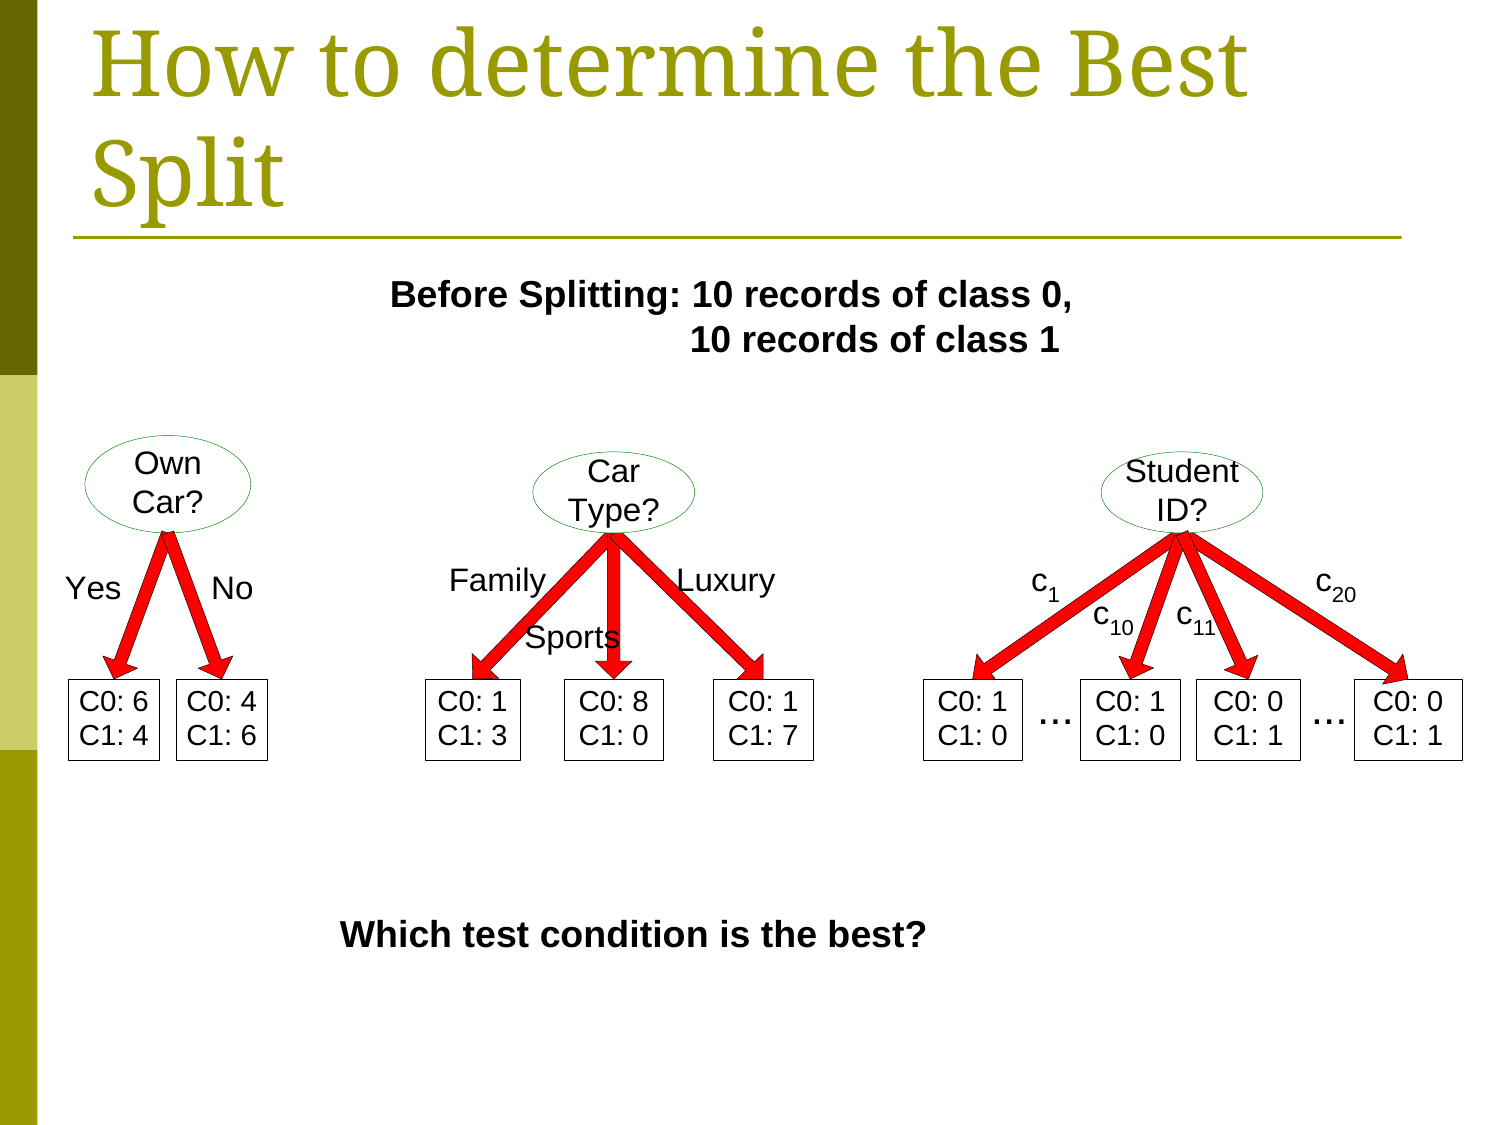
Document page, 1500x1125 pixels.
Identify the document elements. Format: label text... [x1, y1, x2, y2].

title How to determine the Best Split [75, 45, 1426, 233]
text_box Which test condition is the best? [324, 902, 1163, 963]
text_box Before Splitting: 10 records of class 0, 10 records of class 1 [375, 262, 1213, 368]
chart [62, 433, 1465, 763]
